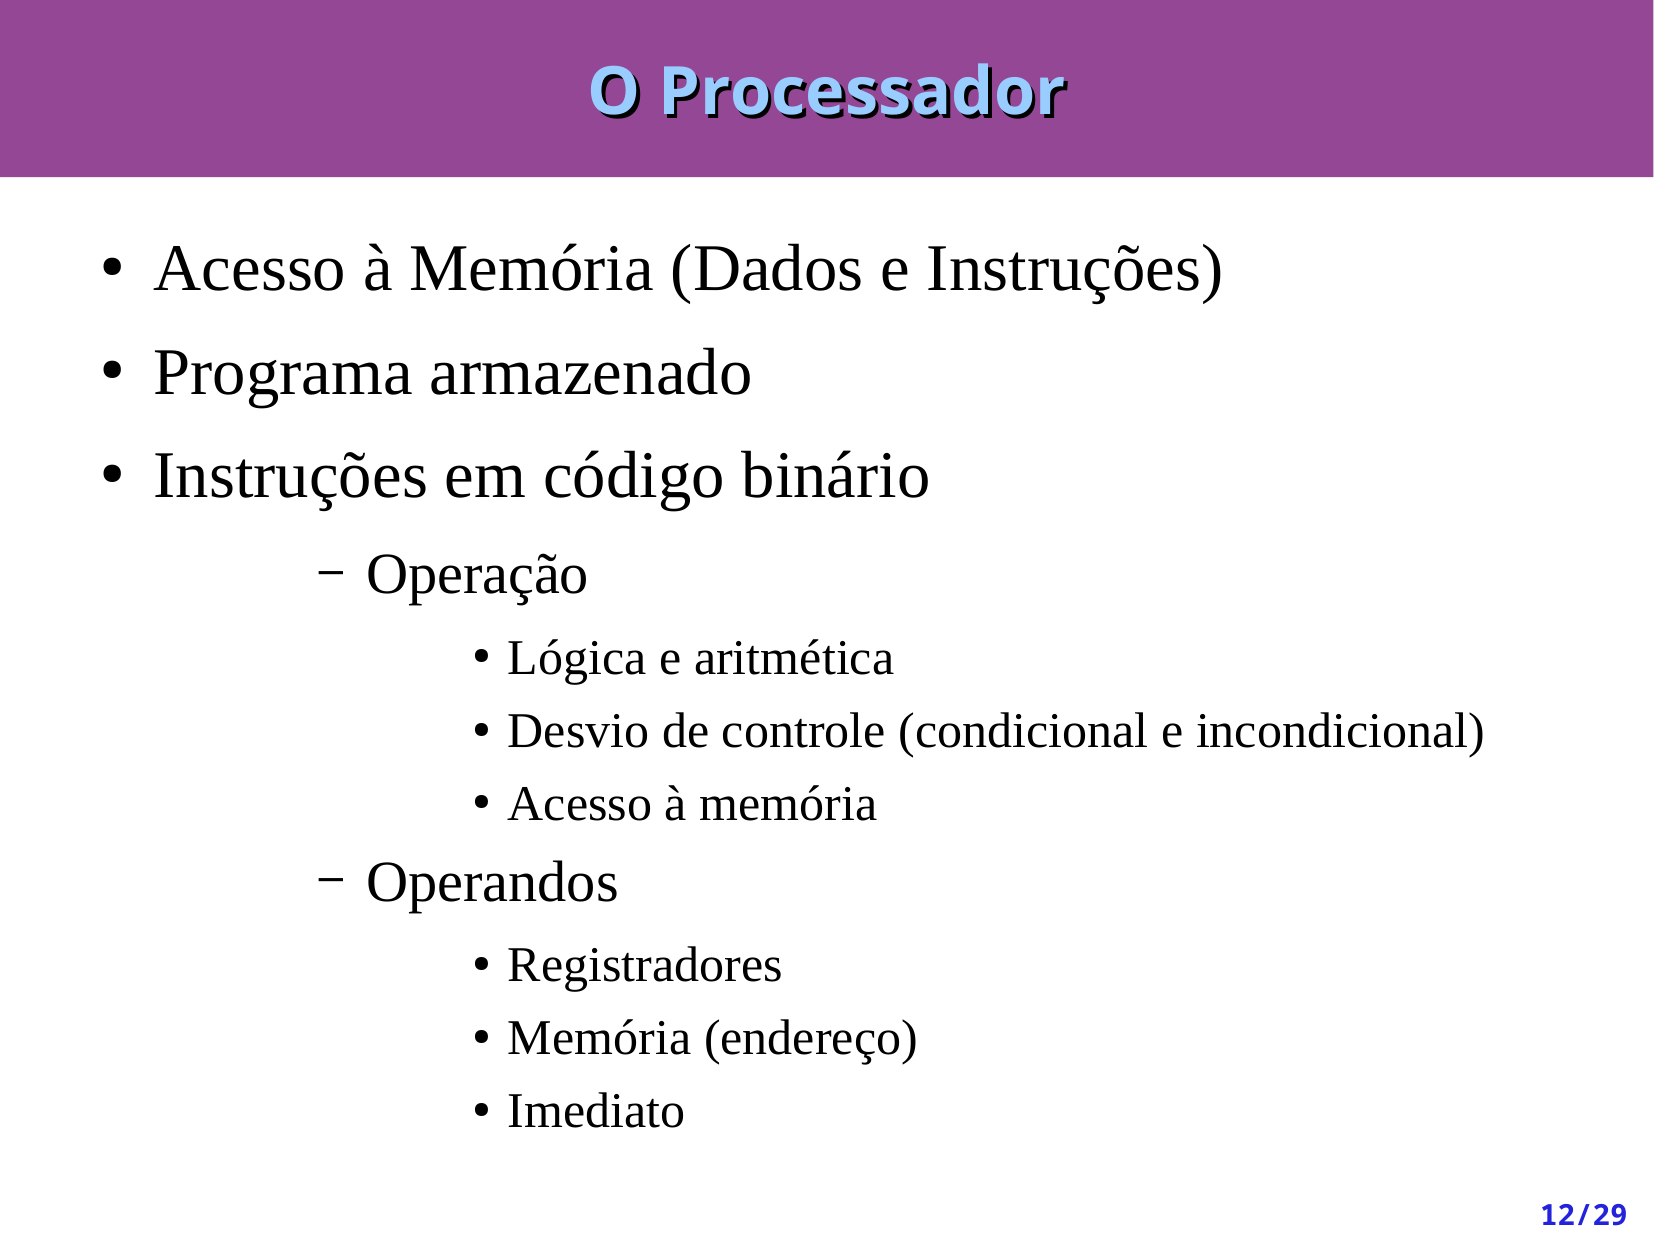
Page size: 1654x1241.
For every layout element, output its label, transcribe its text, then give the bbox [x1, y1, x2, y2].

list Acesso à Memória (Dados e Instruções) Programa armazenado Instruções em código binário Operação Lógica e aritmética Desvio de controle (condicional e incondicional) Acesso à memória Operandos Registradores Memória (endereço) Imediato [82, 231, 1571, 1225]
title O Processador [0, 0, 1654, 178]
